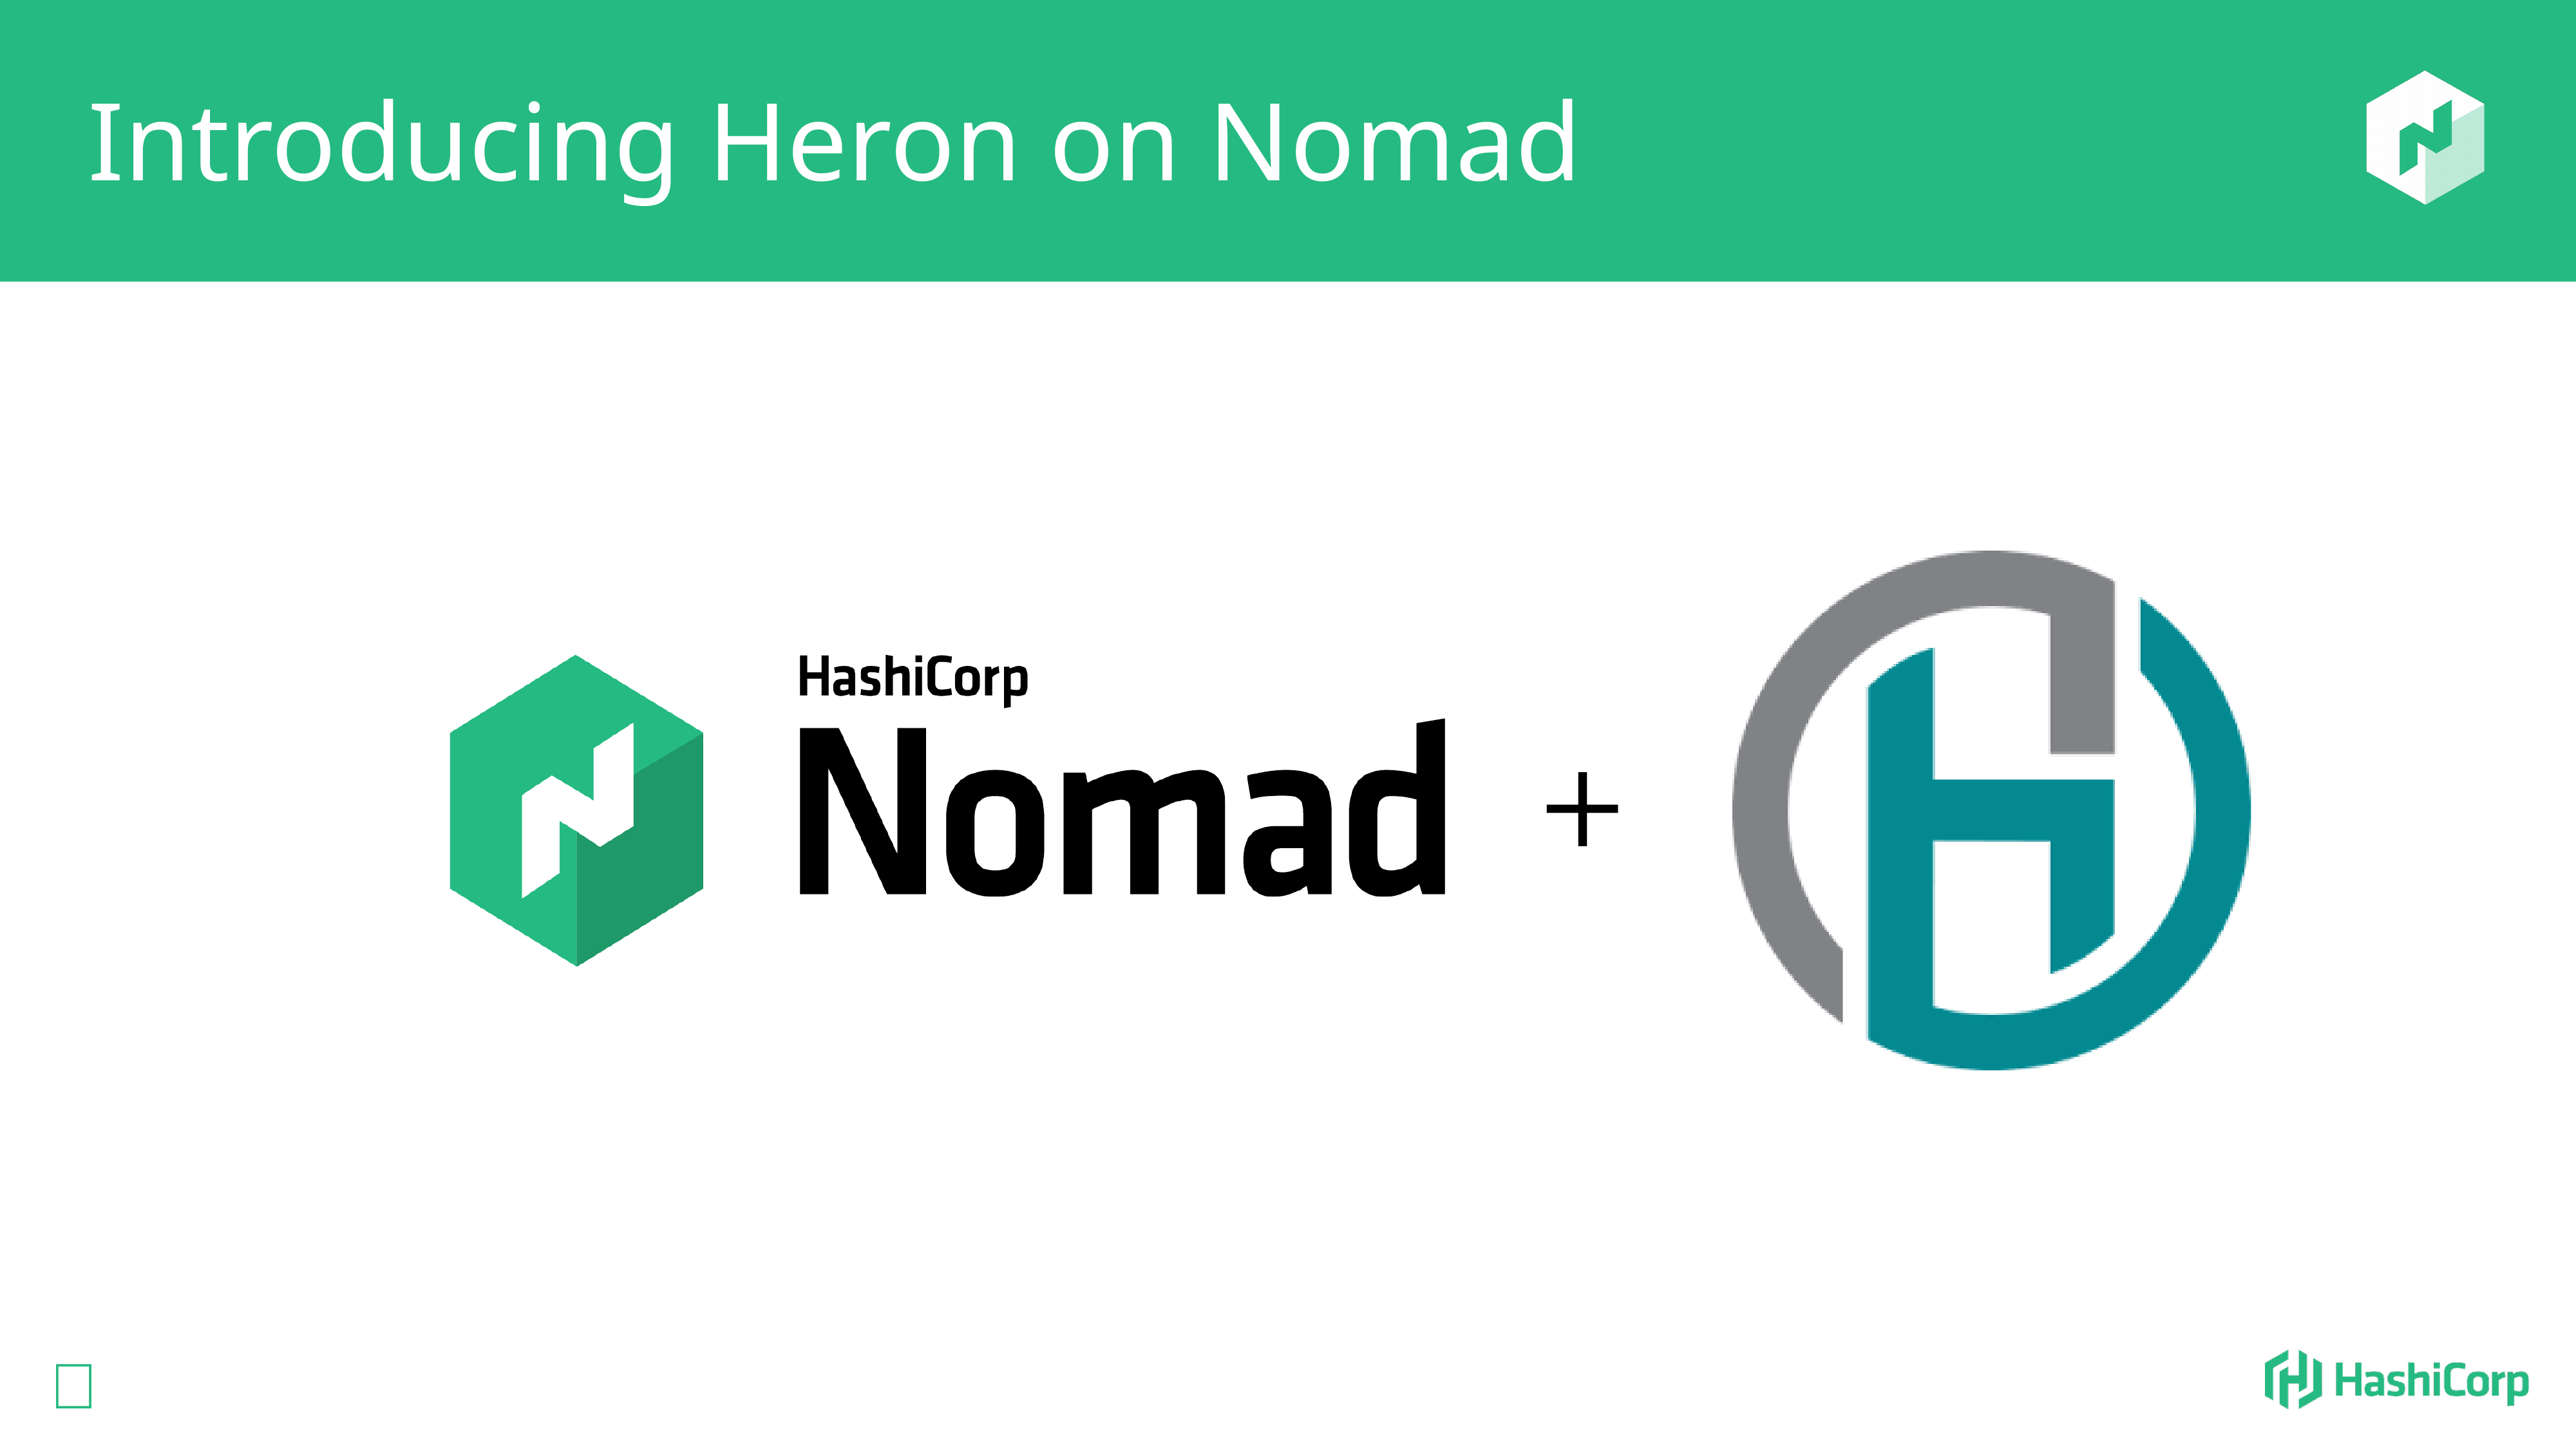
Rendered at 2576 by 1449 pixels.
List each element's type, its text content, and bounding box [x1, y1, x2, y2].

picture [2265, 1349, 2529, 1410]
title Introducing Heron on Nomad [82, 37, 2313, 238]
picture [353, 550, 2251, 1070]
picture [2358, 70, 2493, 205]
